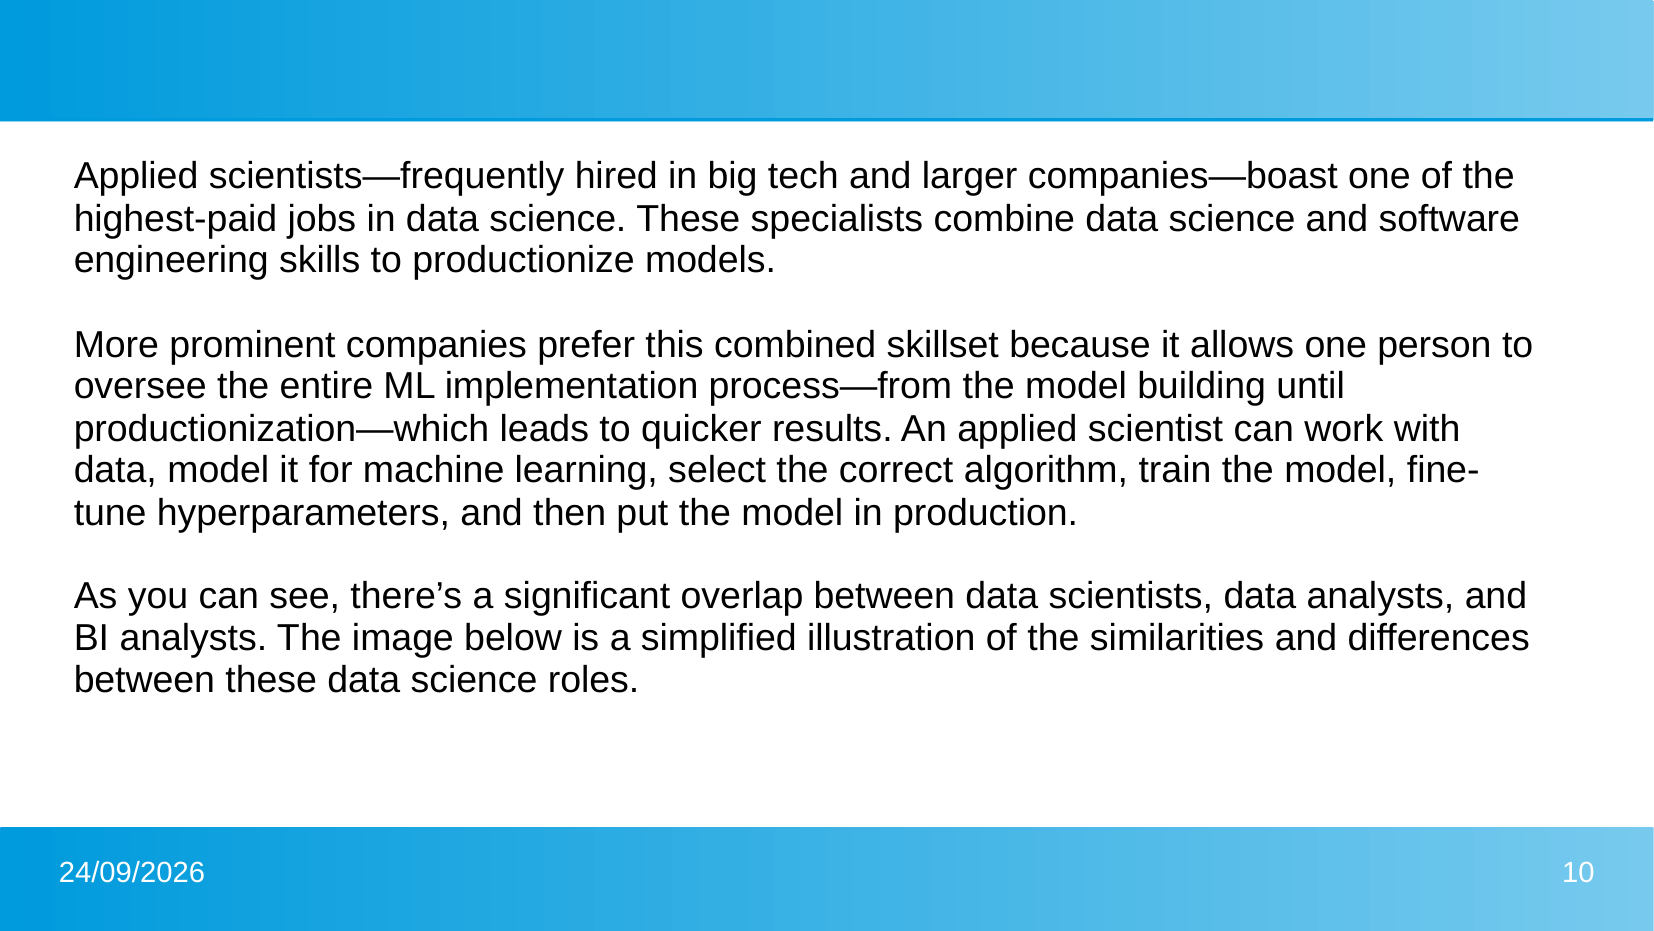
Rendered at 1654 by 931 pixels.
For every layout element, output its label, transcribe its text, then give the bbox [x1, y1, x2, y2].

text_box Applied scientists—frequently hired in big tech and larger companies—boast one of the highest-paid jobs in data science. These specialists combine data science and software engineering skills to productionize models. More prominent companies prefer this combined skillset because it allows one person to oversee the entire ML implementation process—from the model building until productionization—which leads to quicker results. An applied scientist can work with data, model it for machine learning, select the correct algorithm, train the model, fine-tune hyperparameters, and then put the model in production. As you can see, there’s a significant overlap between data scientists, data analysts, and BI analysts. The image below is a simplified illustration of the similarities and differences between these data science roles. [59, 147, 1565, 709]
